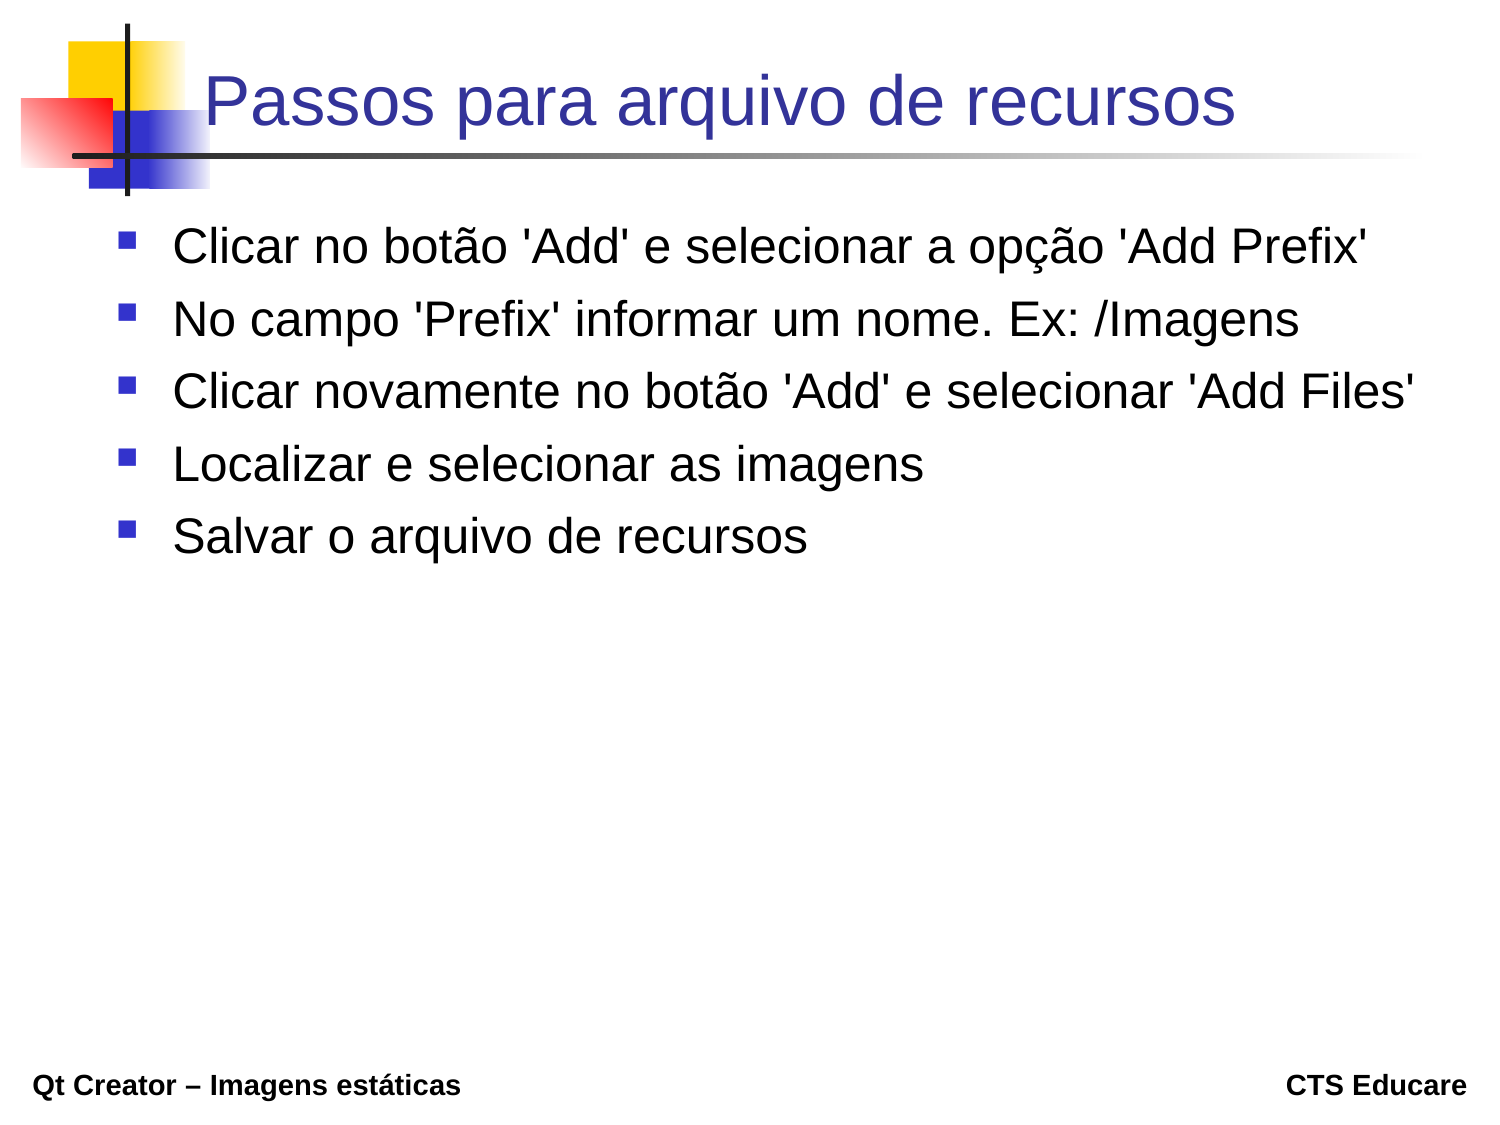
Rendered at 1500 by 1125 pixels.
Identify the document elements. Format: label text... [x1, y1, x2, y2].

title Passos para arquivo de recursos [188, 46, 1468, 149]
list Clicar no botão 'Add' e selecionar a opção 'Add Prefix' No campo 'Prefix' informar um nome. Ex: /Imagens Clicar novamente no botão 'Add' e selecionar 'Add Files' Localizar e selecionar as imagens Salvar o arquivo de recursos [100, 206, 1447, 751]
